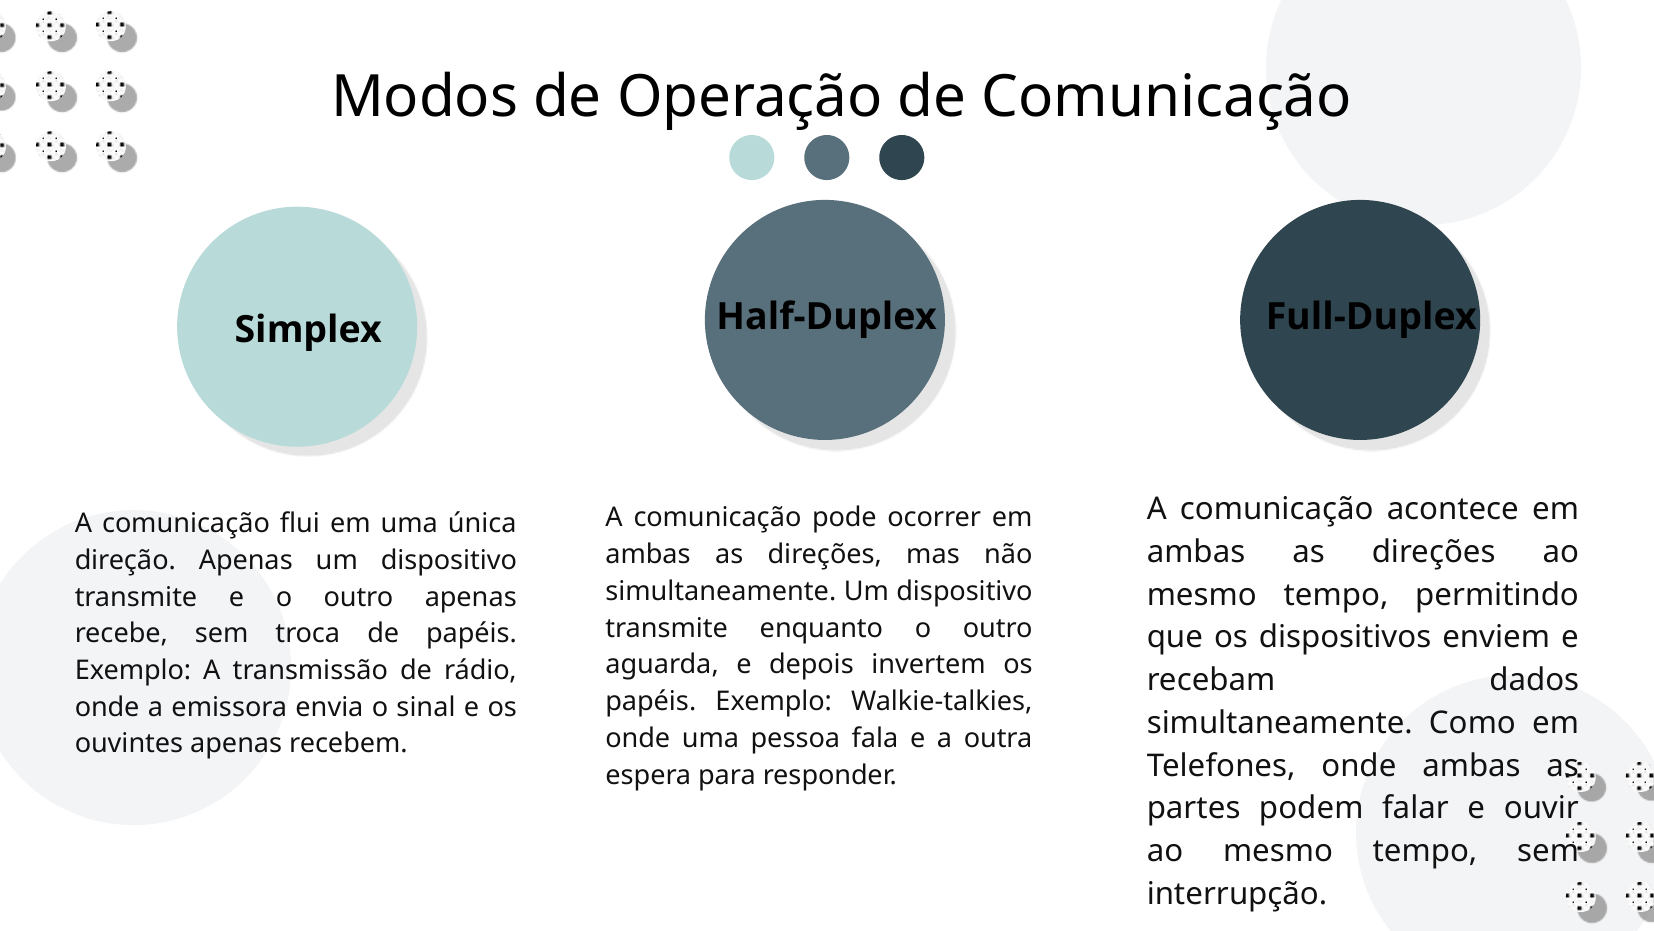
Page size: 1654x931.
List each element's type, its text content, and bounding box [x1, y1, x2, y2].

picture [0, 134, 7, 159]
text_box [1258, 384, 1462, 440]
picture [1565, 882, 1596, 913]
picture [0, 74, 6, 99]
text_box A comunicação acontece em ambas as direções ao mesmo tempo, permitindo que os dispositivos enviem e recebam dados simultaneamente. Como em Telefones, onde ambas as partes podem falar e ouvir ao mesmo tempo, sem interrupção. [1132, 478, 1595, 857]
text_box A comunicação pode ocorrer em ambas as direções, mas não simultaneamente. Um dispositivo transmite enquanto o outro aguarda, e depois invertem os papéis. Exemplo: Walkie-talkies, onde uma pessoa fala e a outra espera para responder. [590, 490, 1047, 787]
picture [1625, 821, 1654, 853]
picture [35, 131, 59, 162]
text_box [711, 199, 939, 281]
text_box Simplex [203, 295, 414, 362]
text_box A comunicação flui em uma única direção. Apenas um dispositivo transmite e o outro apenas recebe, sem troca de papéis. Exemplo: A transmissão de rádio, onde a emissora envia o sinal e os ouvintes apenas recebem. [60, 496, 532, 768]
text_box Full-Duplex [1236, 281, 1506, 384]
picture [95, 11, 126, 42]
text_box [177, 206, 413, 447]
text_box [729, 135, 775, 181]
text_box Half-Duplex [679, 281, 975, 384]
picture [1625, 761, 1654, 792]
picture [35, 71, 59, 102]
picture [0, 14, 6, 39]
text_box [879, 135, 925, 181]
text_box Modos de Operação de Comunicação [59, 46, 1625, 237]
picture [1625, 881, 1654, 912]
text_box [1246, 199, 1474, 281]
text_box [804, 135, 850, 181]
text_box [414, 299, 418, 355]
text_box [723, 384, 927, 440]
picture [35, 11, 66, 42]
